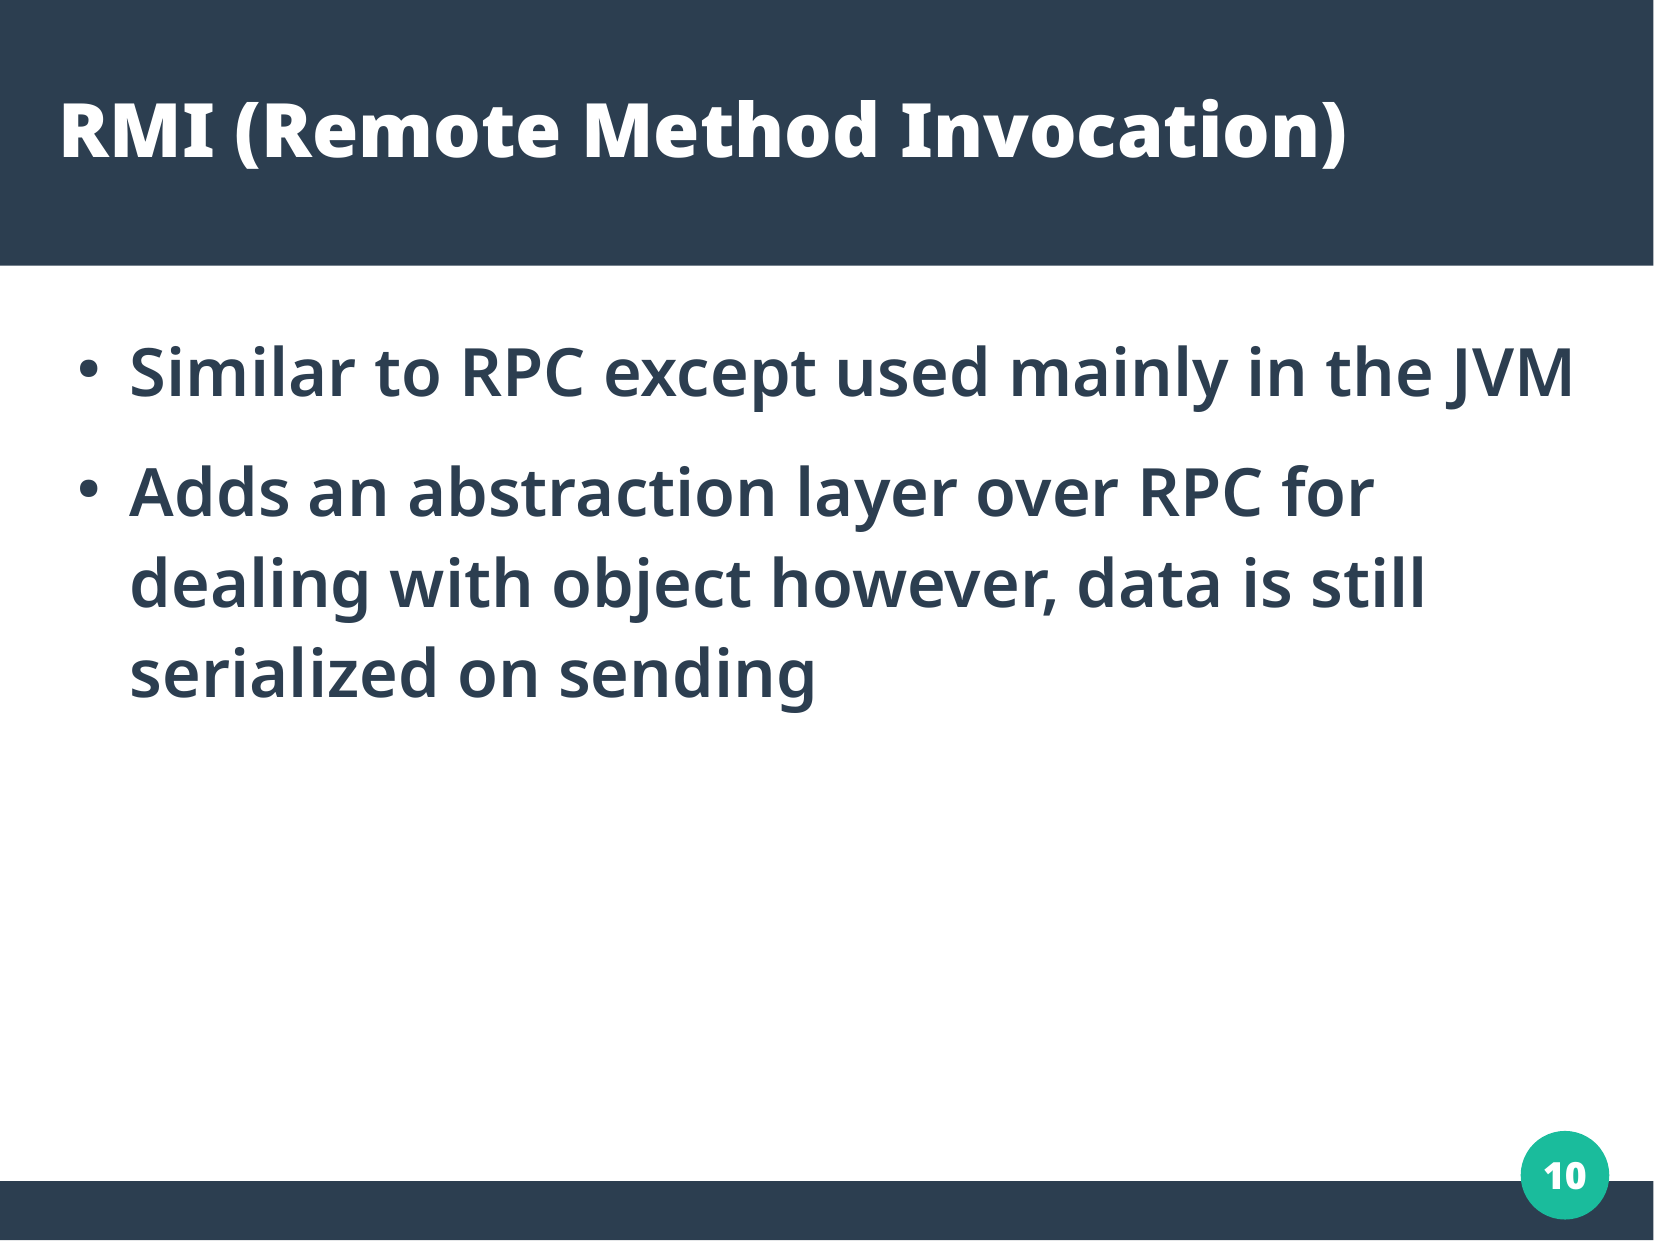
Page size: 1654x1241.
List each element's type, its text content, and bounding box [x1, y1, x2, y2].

title RMI (Remote Method Invocation) [59, 49, 1595, 207]
list Similar to RPC except used mainly in the JVM Adds an abstraction layer over RPC for dealing with object however, data is still serialized on sending [59, 324, 1595, 1152]
